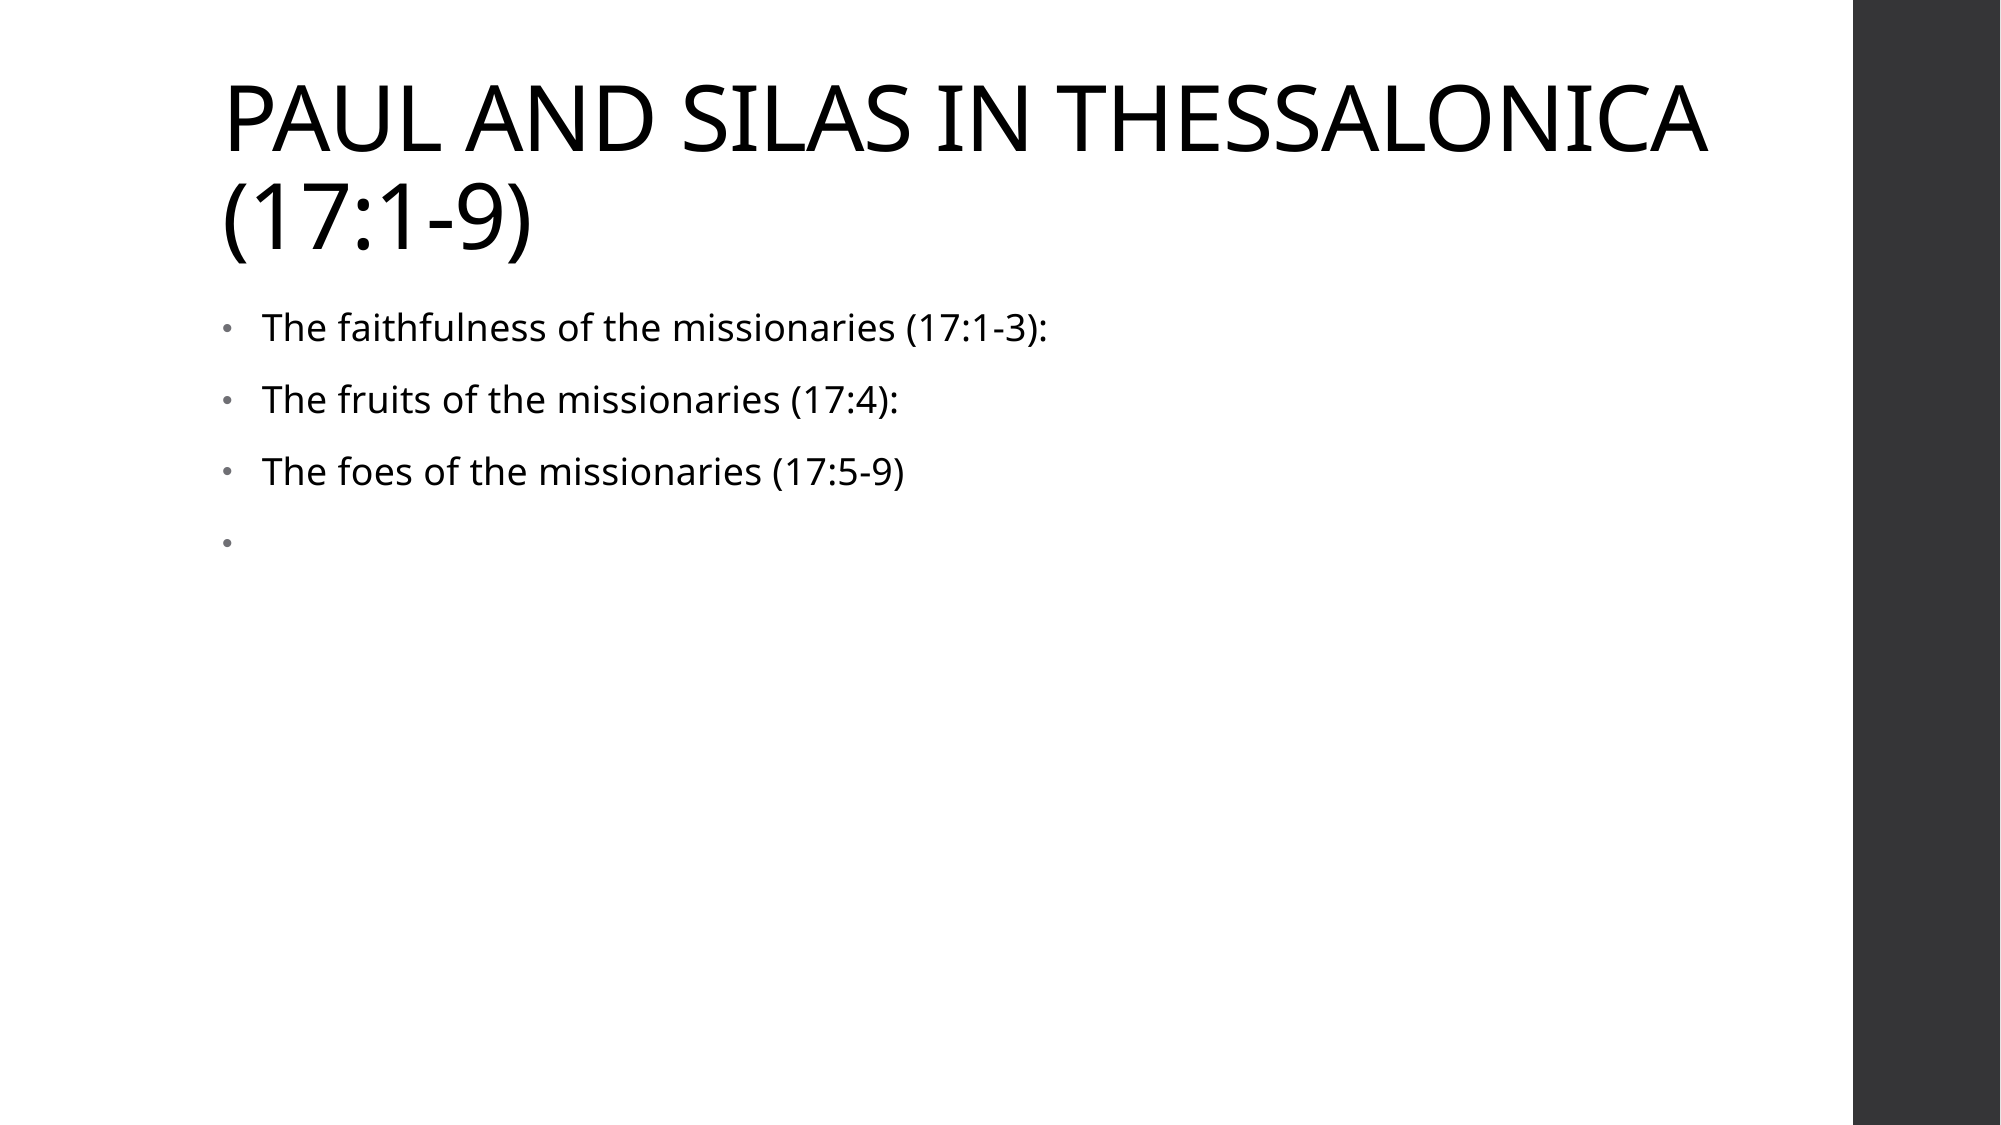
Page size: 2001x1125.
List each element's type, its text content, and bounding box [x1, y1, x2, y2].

list The faithfulness of the missionaries (17:1-3): The fruits of the missionaries (17:4): The foes of the missionaries (17:5-9) [206, 299, 1617, 1014]
title PAUL AND SILAS IN THESSALONICA (17:1-9) [206, 60, 1797, 278]
